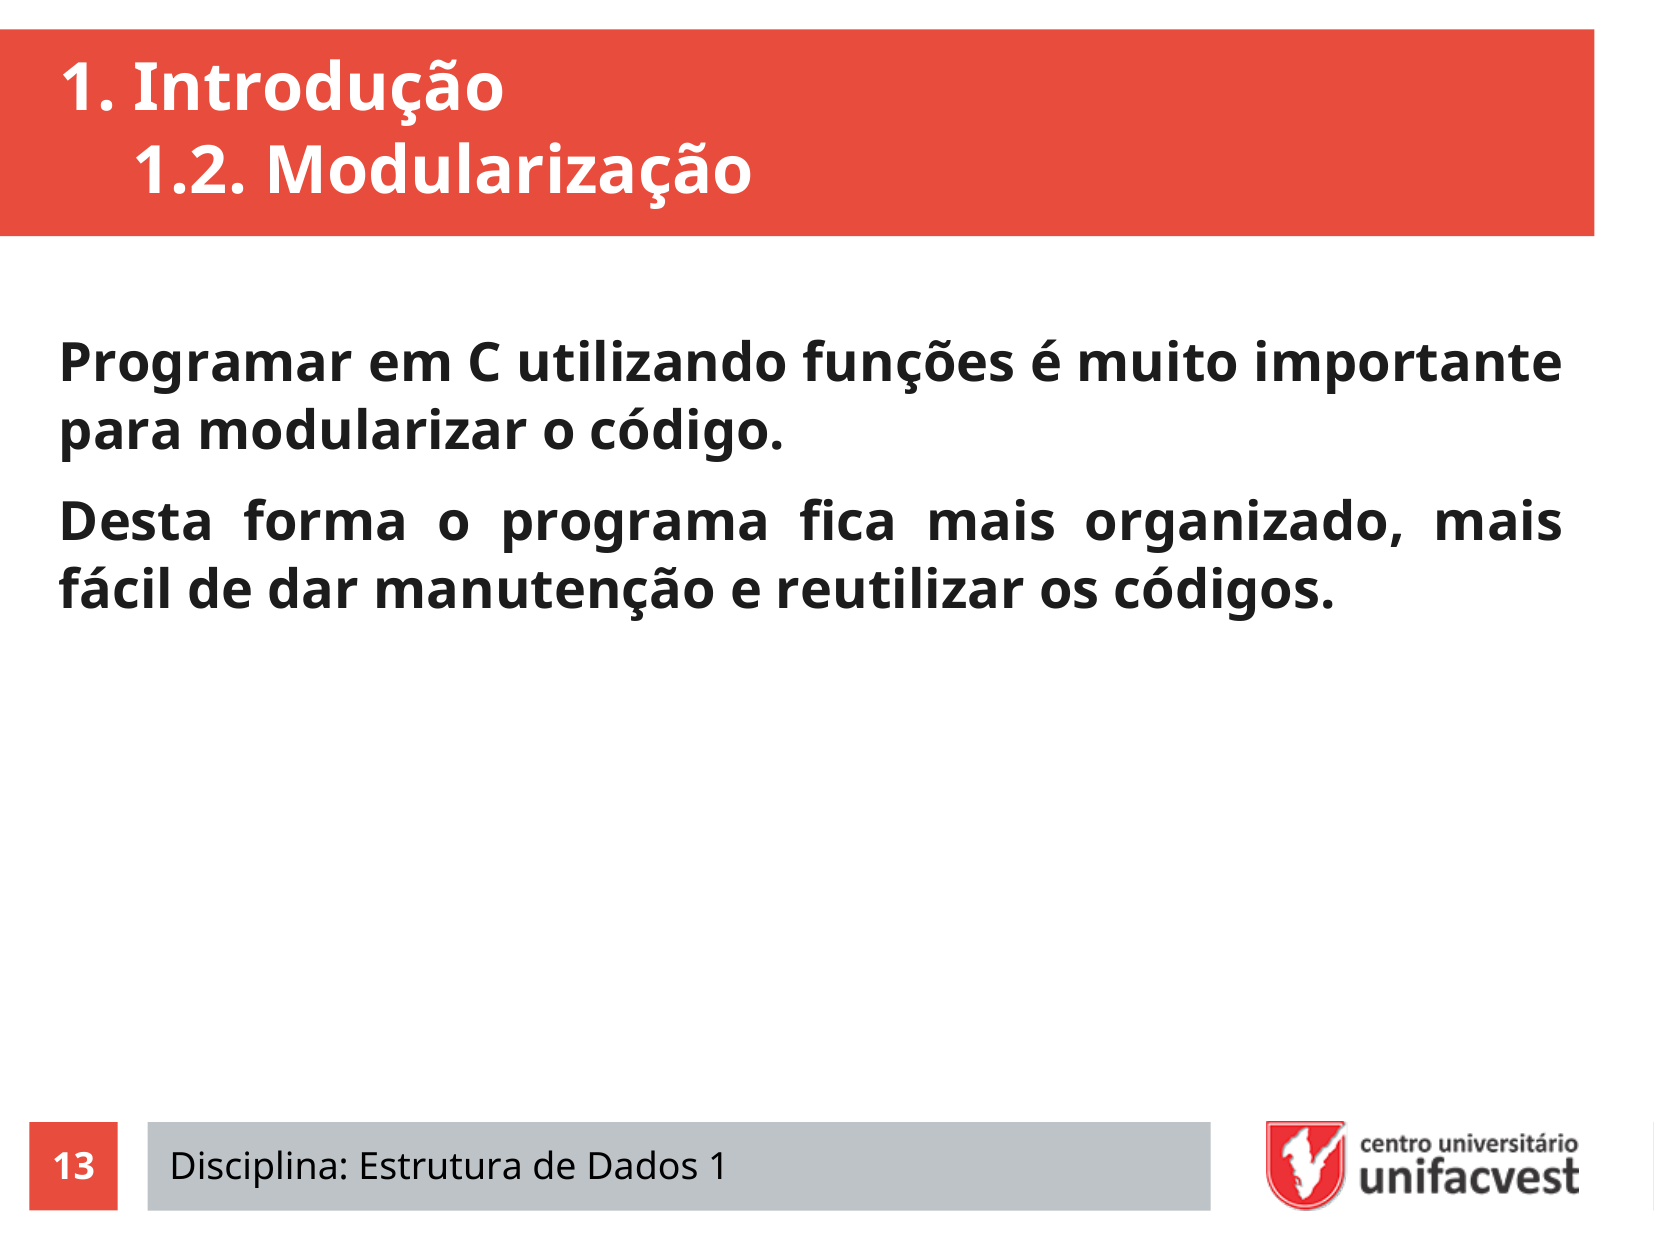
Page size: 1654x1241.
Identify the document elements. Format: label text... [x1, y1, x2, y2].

picture [1266, 1121, 1579, 1211]
title 1. Introdução 1.2. Modularização [59, 59, 1595, 207]
text_box Disciplina: Estrutura de Dados 1 [154, 1132, 1205, 1196]
text_box [1238, 1120, 1654, 1212]
list Programar em C utilizando funções é muito importante para modularizar o código. Desta forma o programa fica mais organizado, mais fácil de dar manutenção e reutilizar os códigos. [59, 324, 1566, 1093]
